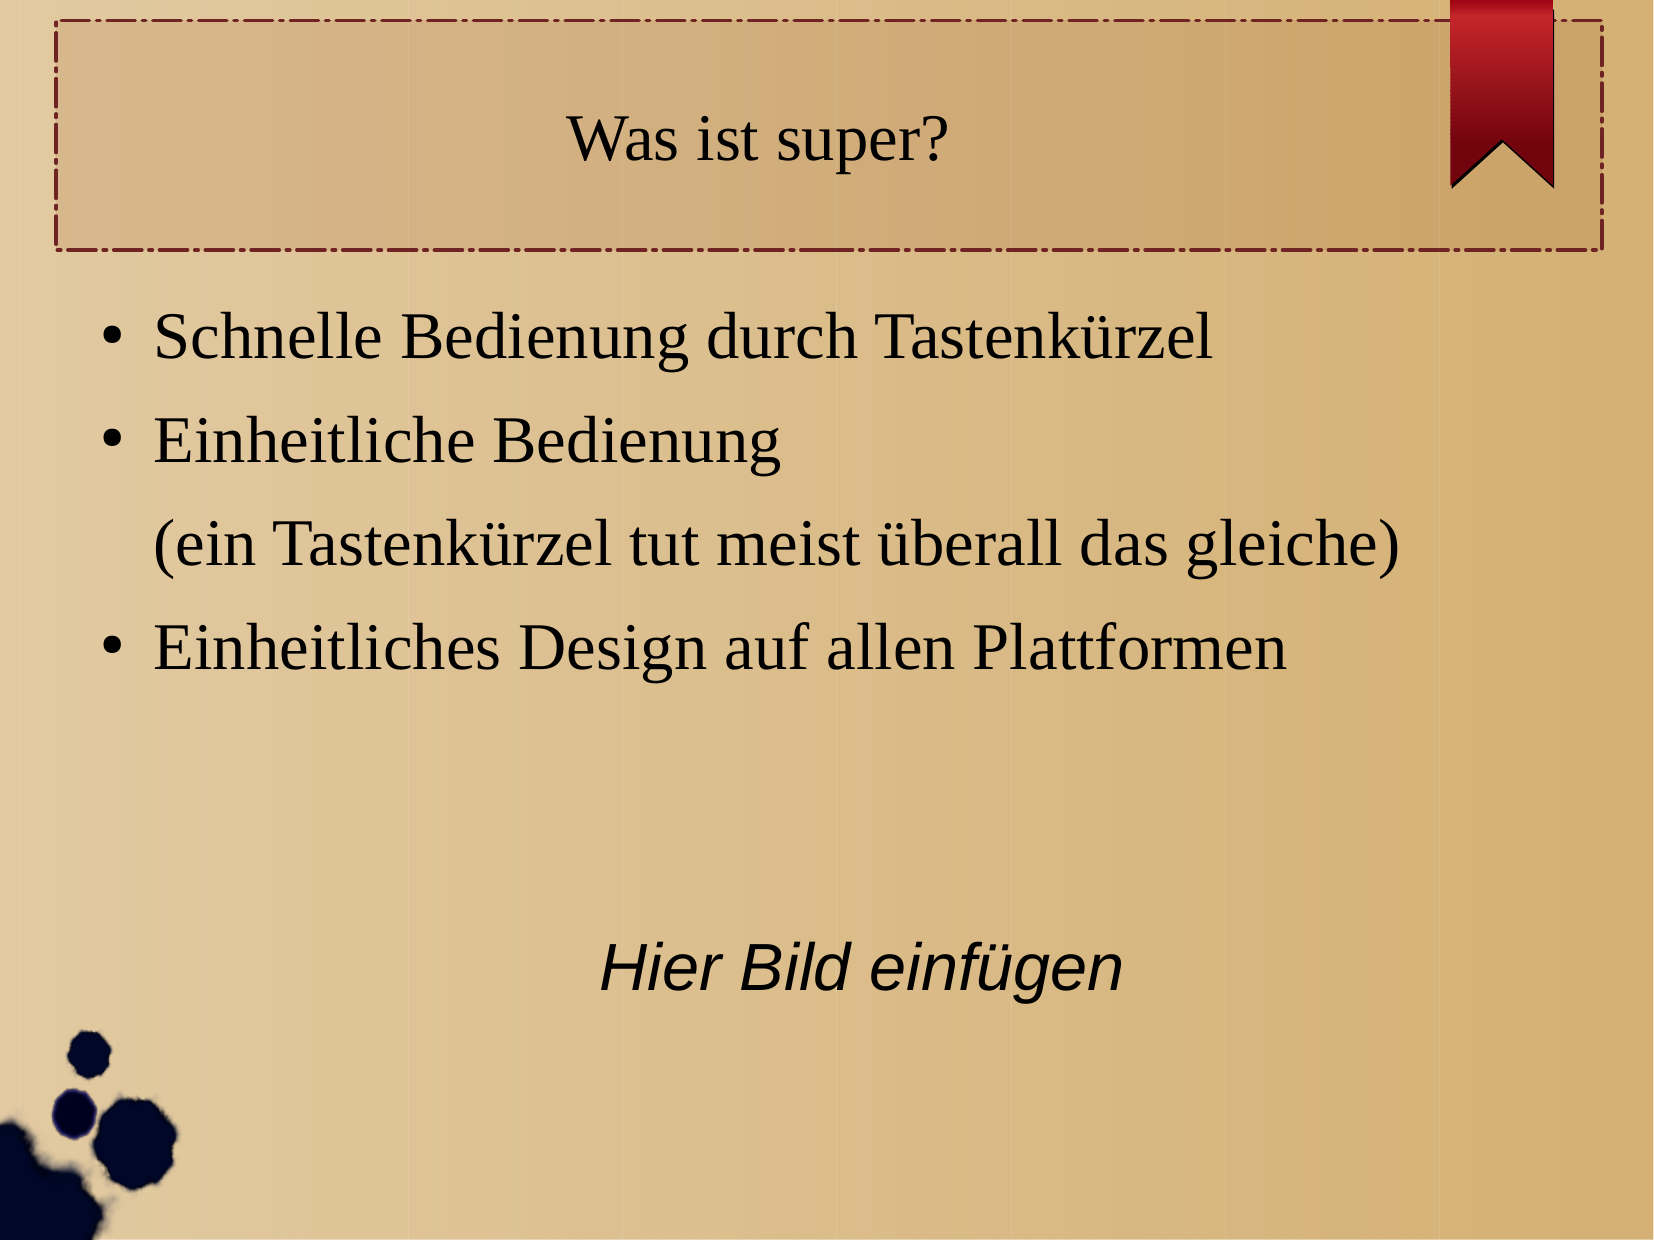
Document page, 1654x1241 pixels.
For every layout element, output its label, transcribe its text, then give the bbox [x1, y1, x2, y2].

text_box Hier Bild einfügen [519, 922, 1205, 1087]
list Schnelle Bedienung durch Tastenkürzel Einheitliche Bedienung (ein Tastenkürzel tut meist überall das gleiche) Einheitliches Design auf allen Plattformen [82, 299, 1571, 745]
title Was ist super? [82, 47, 1412, 229]
